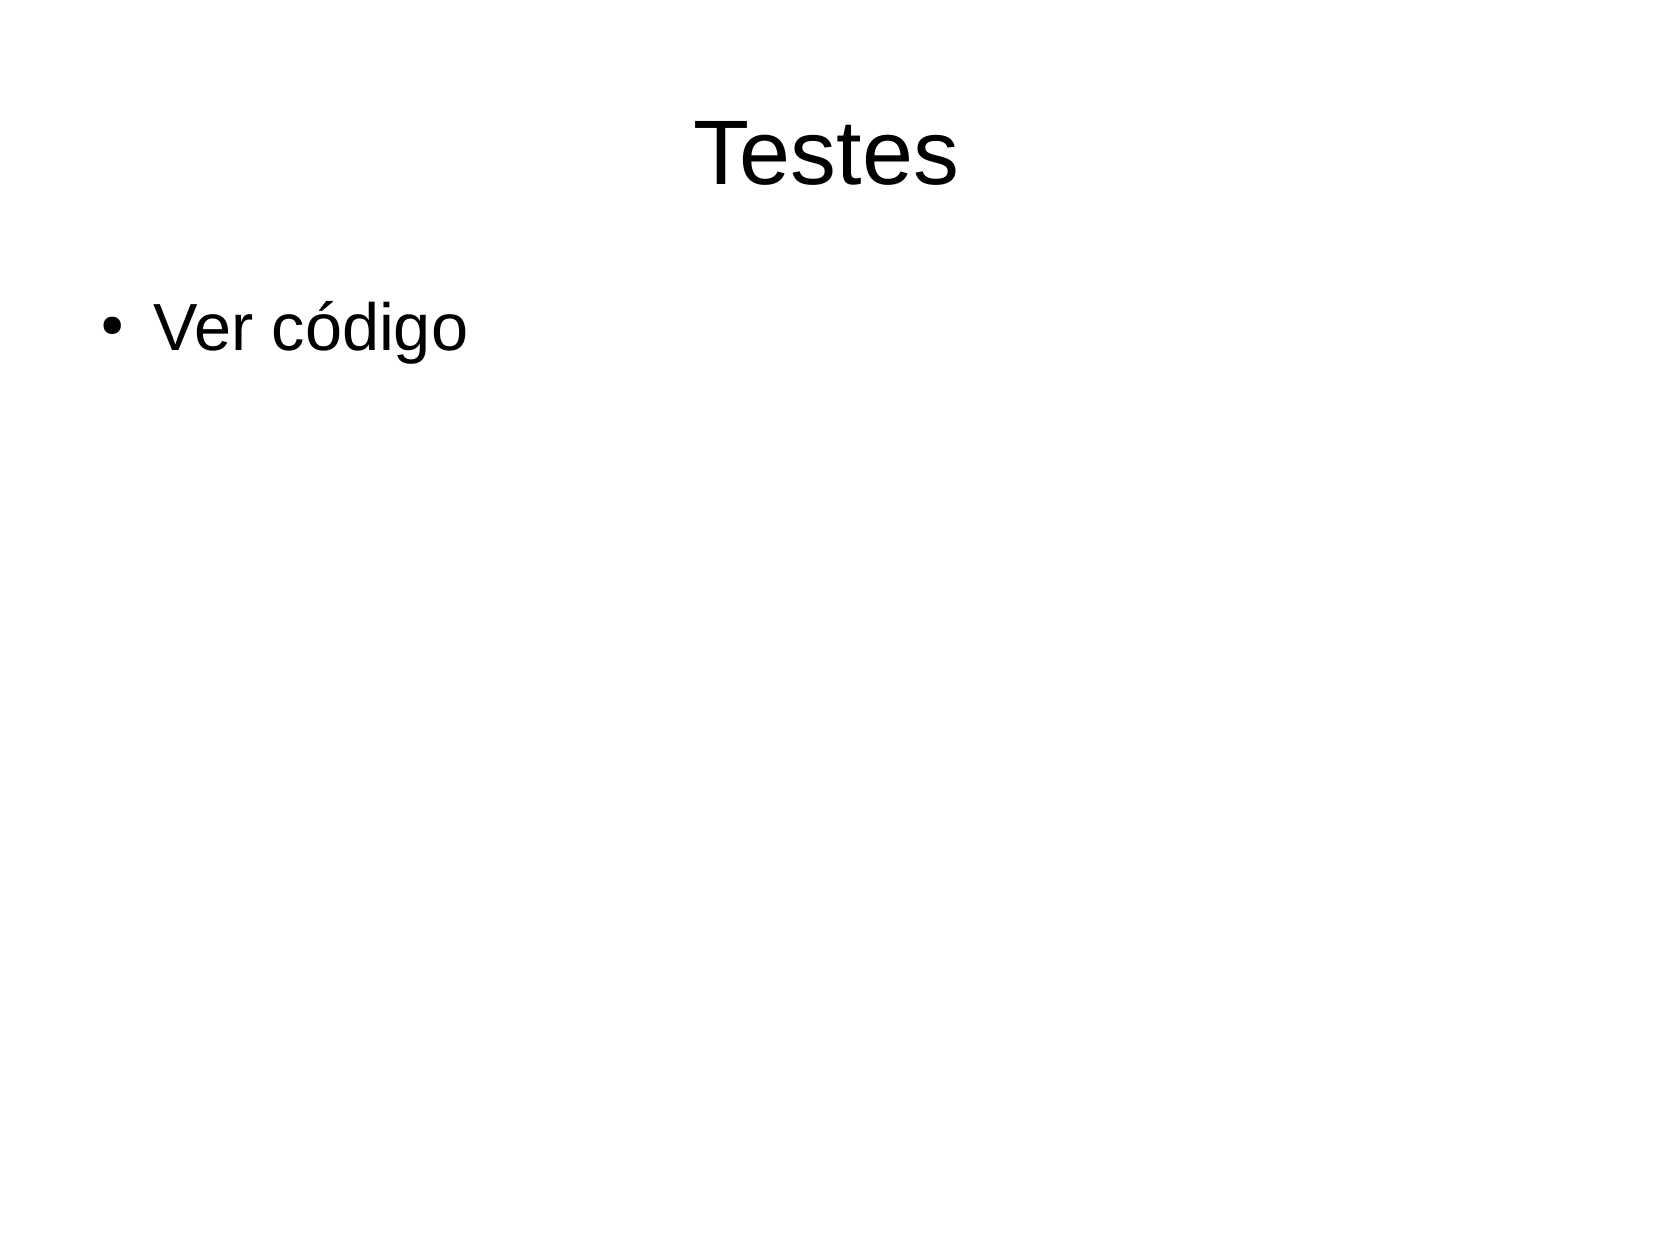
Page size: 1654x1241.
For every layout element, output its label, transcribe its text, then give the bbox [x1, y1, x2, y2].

list Ver código [82, 290, 1571, 1010]
title Testes [82, 49, 1571, 257]
